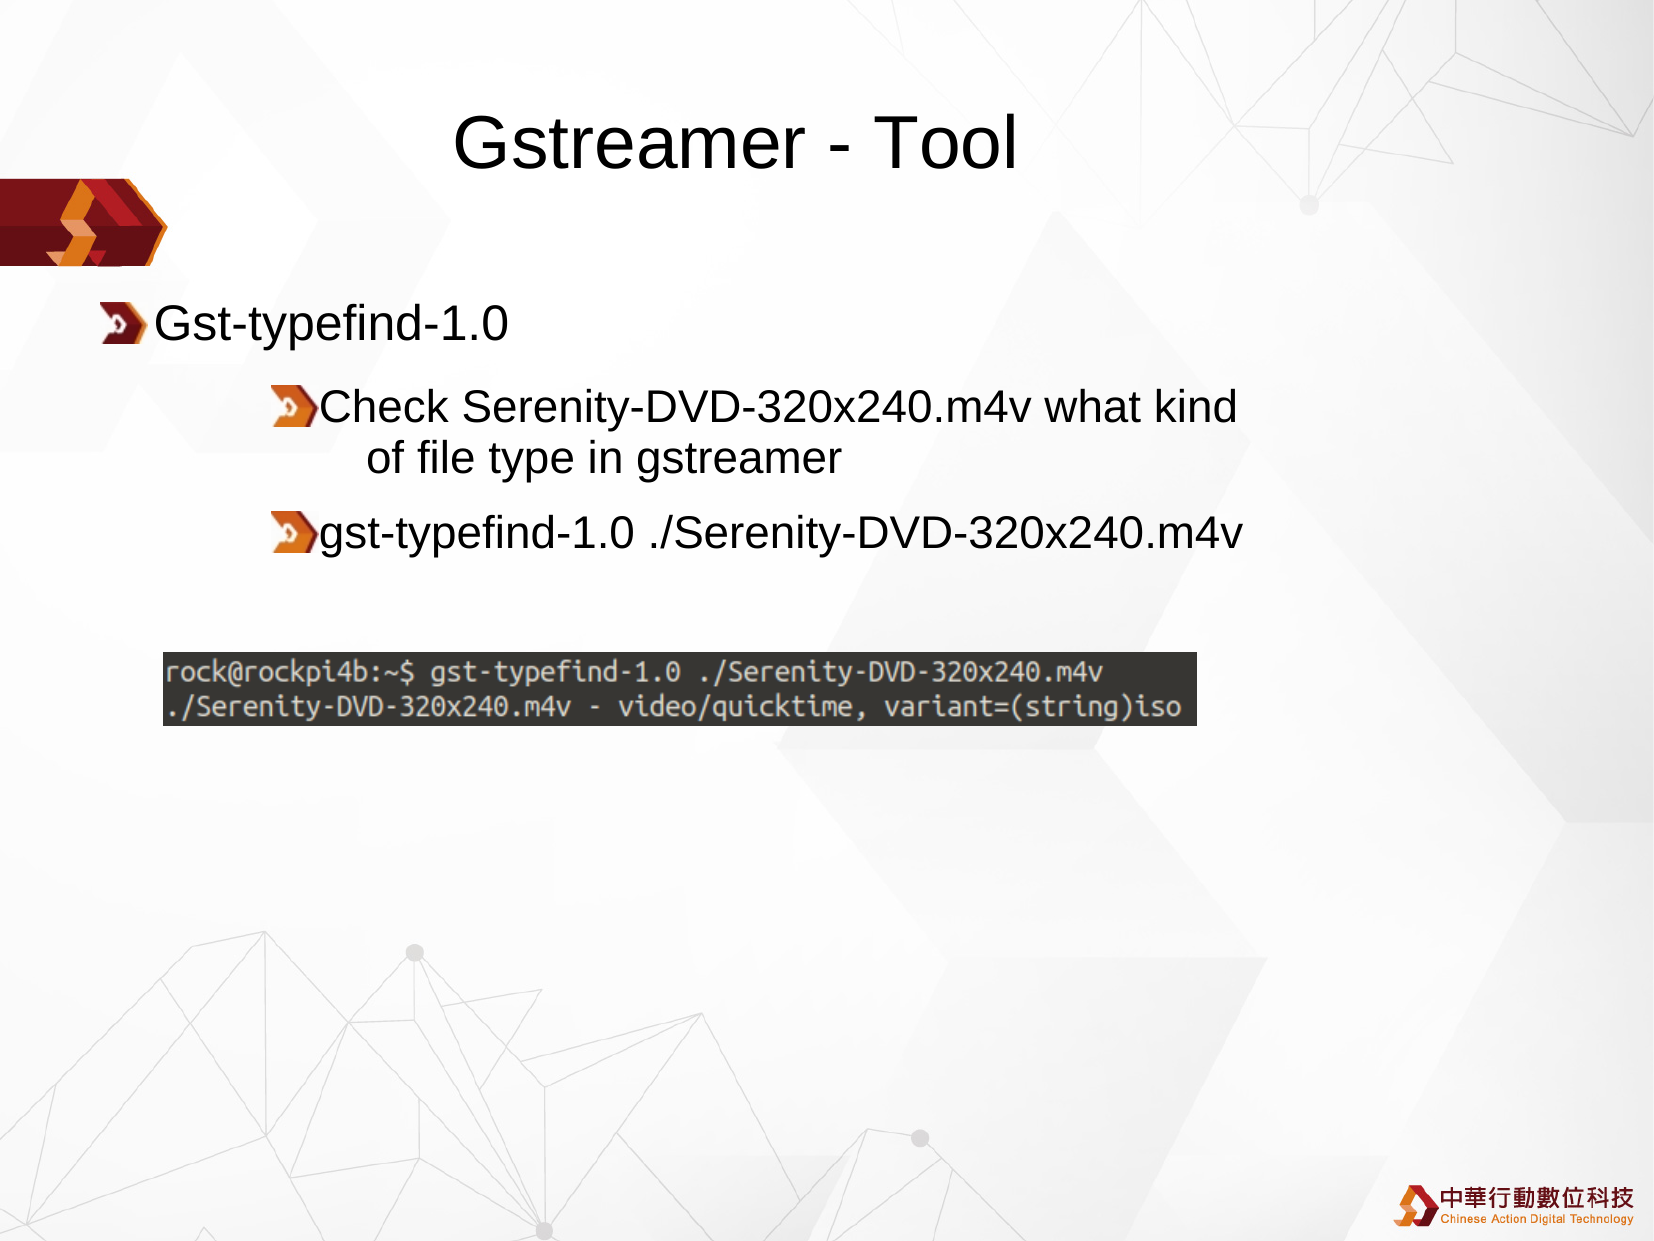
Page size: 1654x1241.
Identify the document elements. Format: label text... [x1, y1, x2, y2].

picture [0, 0, 1654, 1241]
list Gst-typefind-1.0 Check Serenity-DVD-320x240.m4v what kind of file type in gstreamer gst-typefind-1.0 ./Serenity-DVD-320x240.m4v [82, 295, 1284, 624]
title Gstreamer - Tool [452, 83, 1635, 202]
